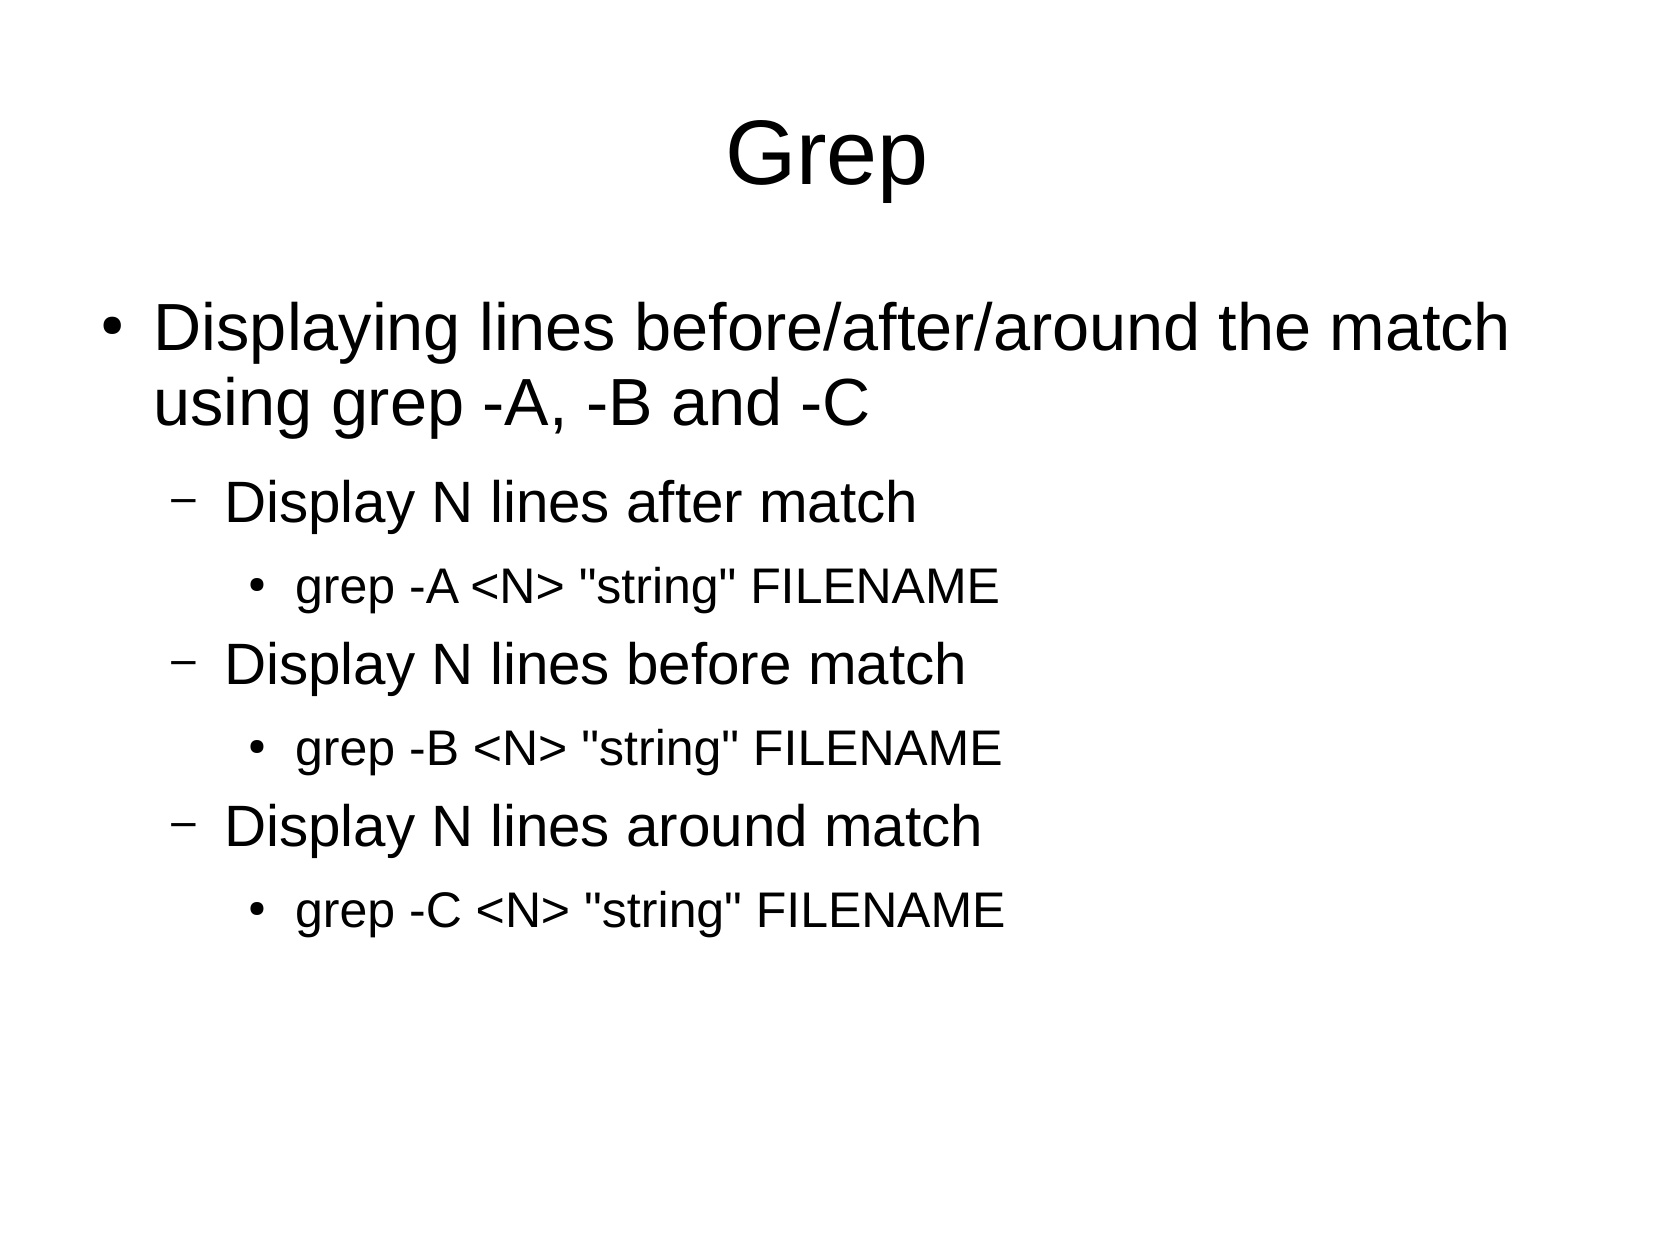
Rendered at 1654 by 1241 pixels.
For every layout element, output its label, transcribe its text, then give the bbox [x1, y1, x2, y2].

title Grep [82, 49, 1571, 257]
list Displaying lines before/after/around the match using grep -A, -B and -C Display N lines after match grep -A <N> "string" FILENAME Display N lines before match grep -B <N> "string" FILENAME Display N lines around match grep -C <N> "string" FILENAME [82, 290, 1571, 1109]
